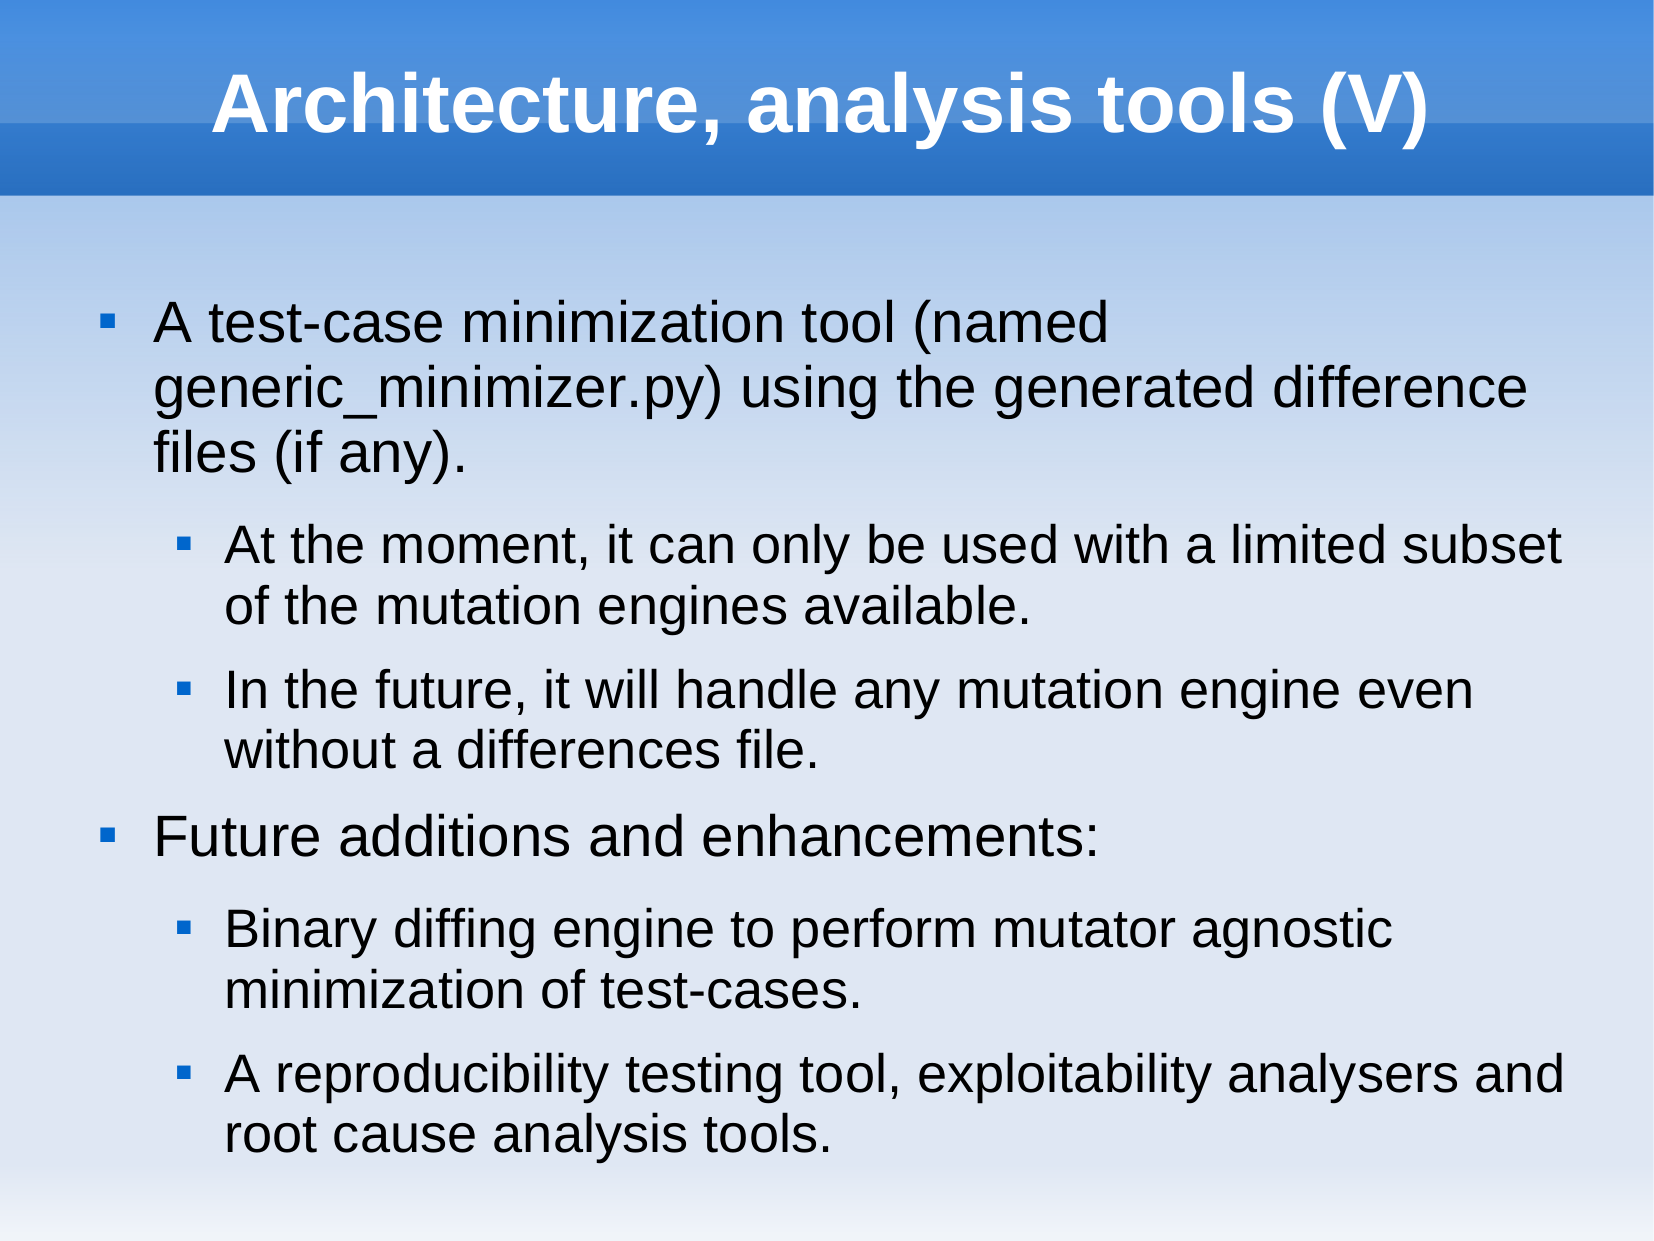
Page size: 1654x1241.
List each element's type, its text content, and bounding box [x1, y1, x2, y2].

picture [0, 0, 1654, 1241]
title Architecture, analysis tools (V) [76, 0, 1565, 208]
list A test-case minimization tool (named generic_minimizer.py) using the generated difference files (if any). At the moment, it can only be used with a limited subset of the mutation engines available. In the future, it will handle any mutation engine even without a differences file. Future additions and enhancements: Binary diffing engine to perform mutator agnostic minimization of test-cases. A reproducibility testing tool, exploitability analysers and root cause analysis tools. [82, 290, 1571, 1165]
